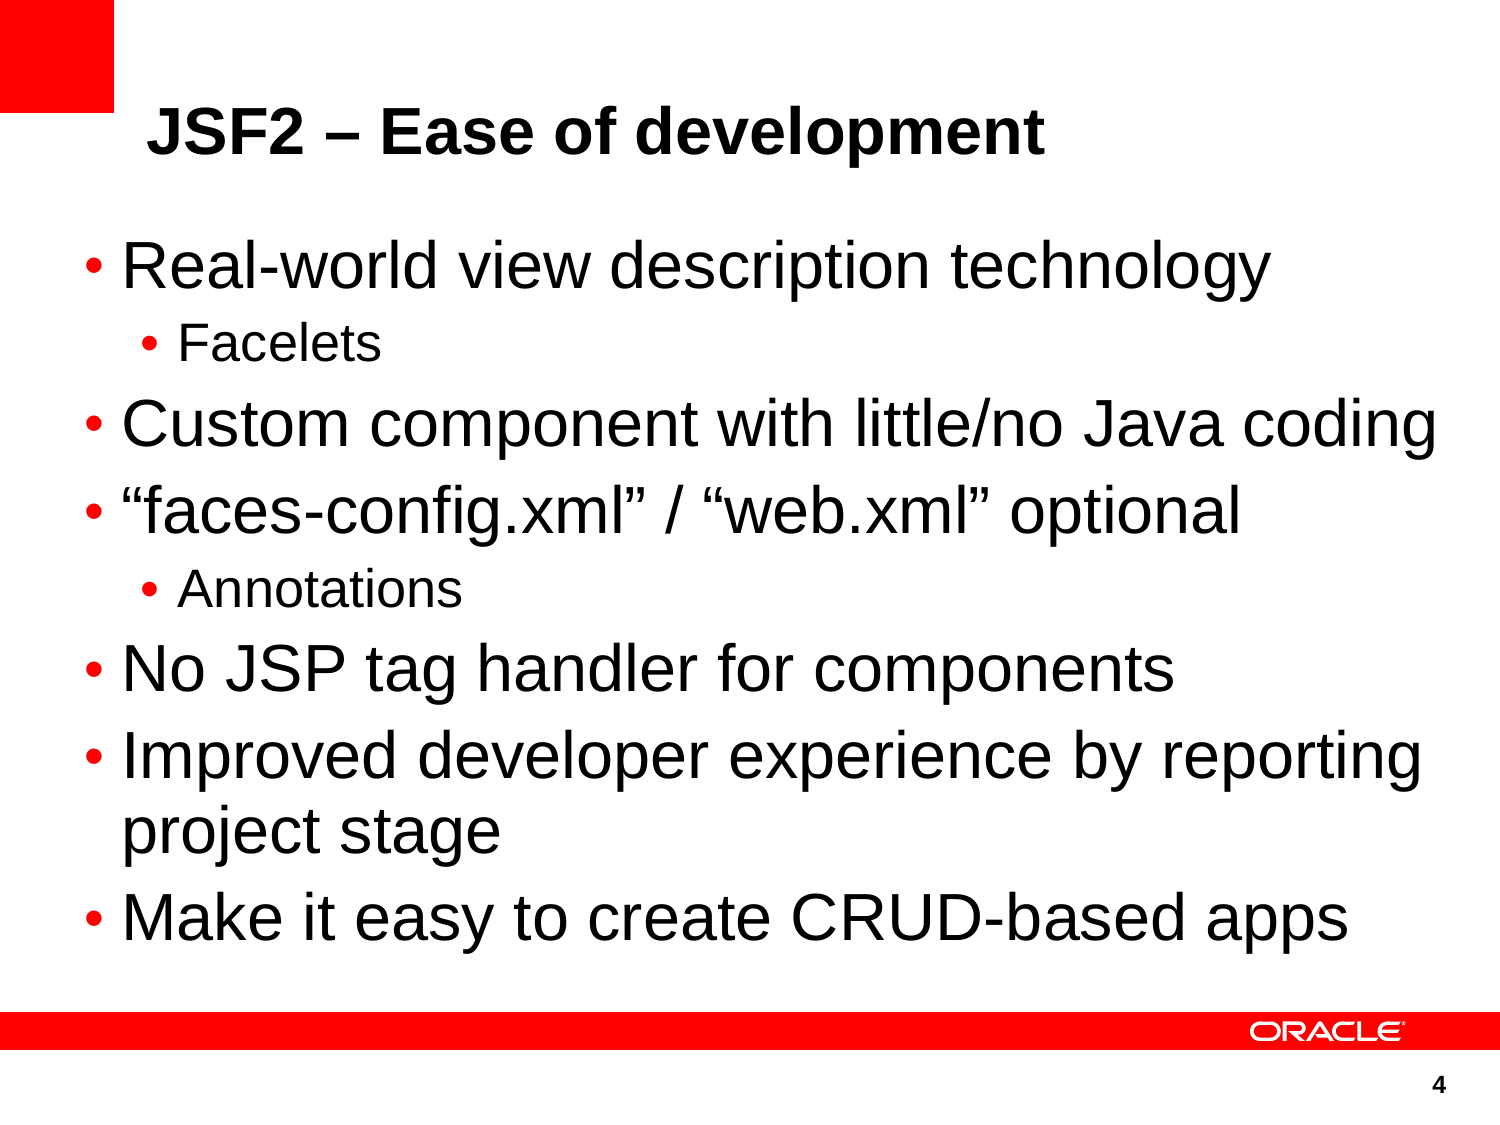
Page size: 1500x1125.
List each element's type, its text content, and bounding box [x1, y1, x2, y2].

picture [0, 0, 114, 113]
list Real-world view description technology Facelets Custom component with little/no Java coding “faces-config.xml” / “web.xml” optional Annotations No JSP tag handler for components Improved developer experience by reporting project stage Make it easy to create CRUD-based apps [84, 227, 1500, 1013]
picture [0, 1012, 1500, 1050]
title JSF2 – Ease of development [132, 50, 1429, 212]
